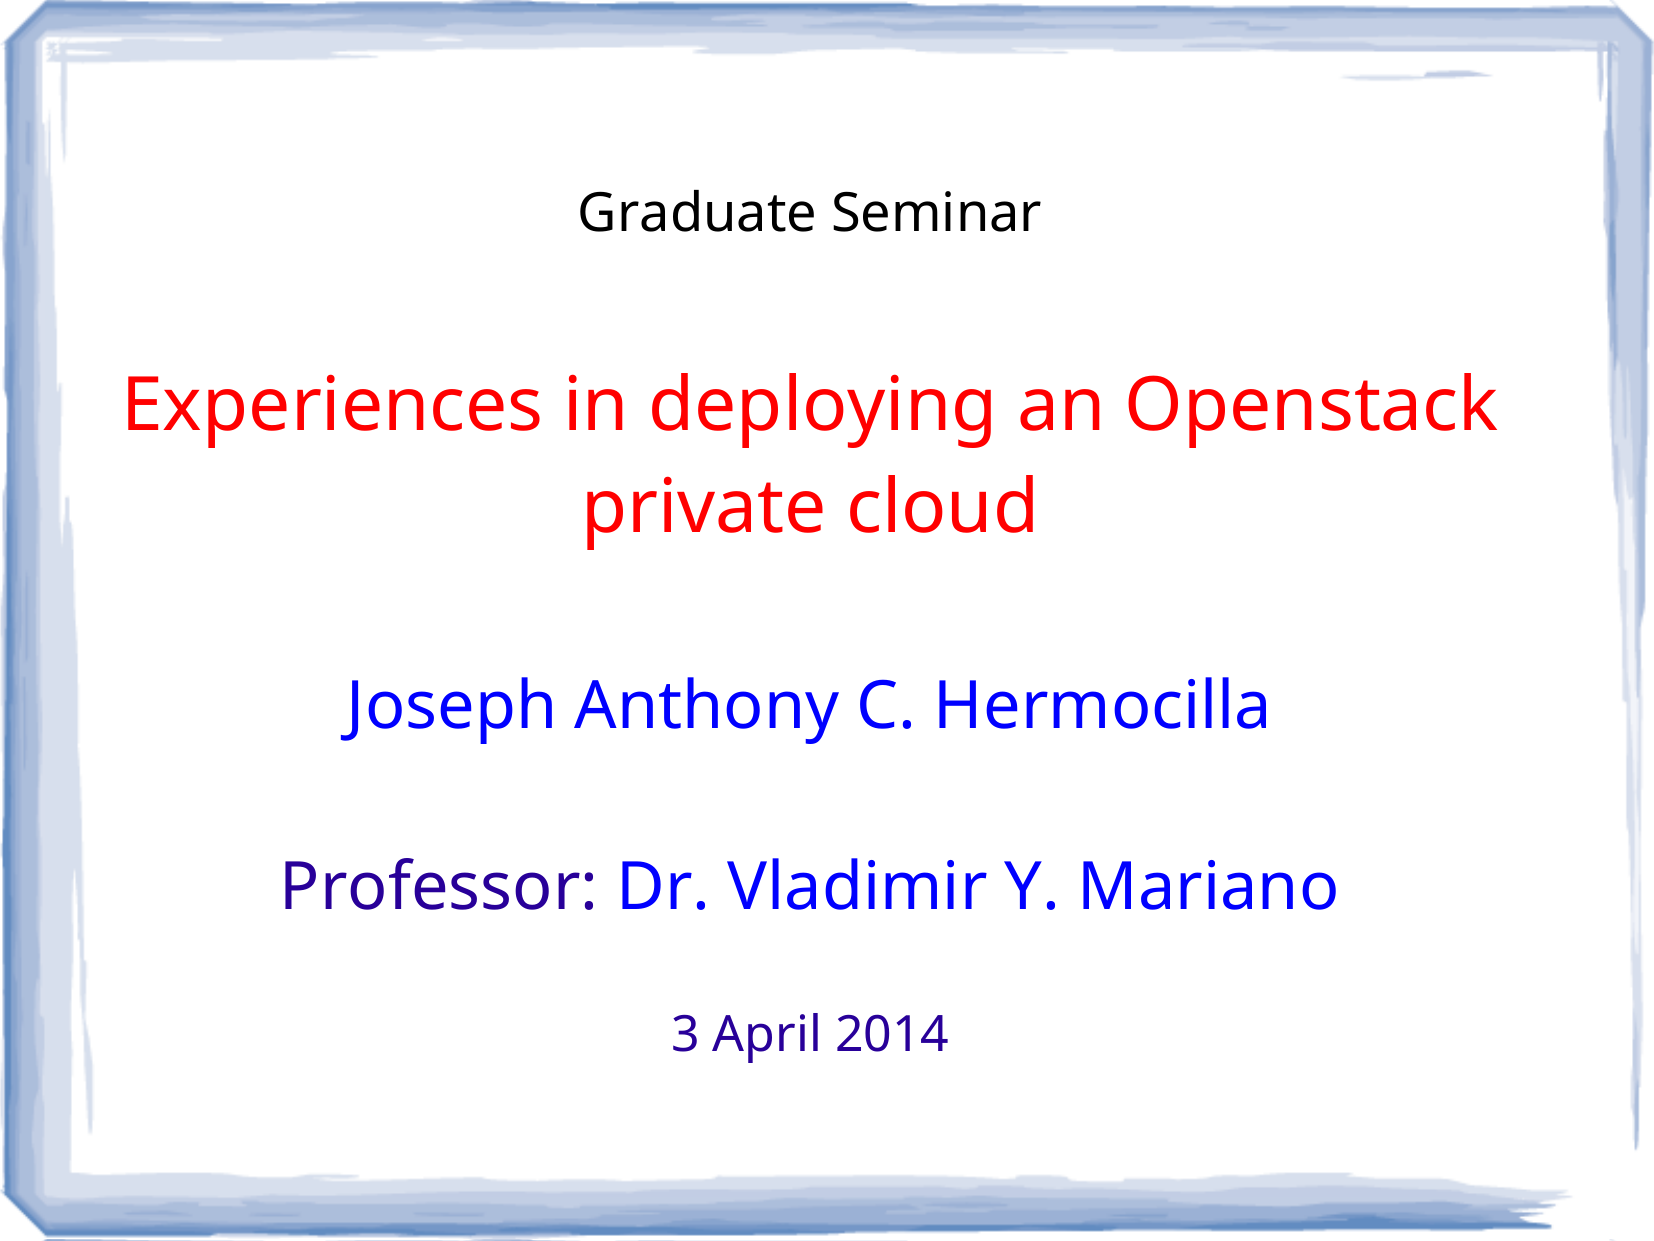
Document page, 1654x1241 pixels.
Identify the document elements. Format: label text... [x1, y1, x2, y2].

picture [0, 0, 1654, 1241]
subtitle Graduate Seminar Experiences in deploying an Openstack private cloud Joseph Anthony C. Hermocilla Professor: Dr. Vladimir Y. Mariano 3 April 2014 [82, 153, 1538, 1086]
